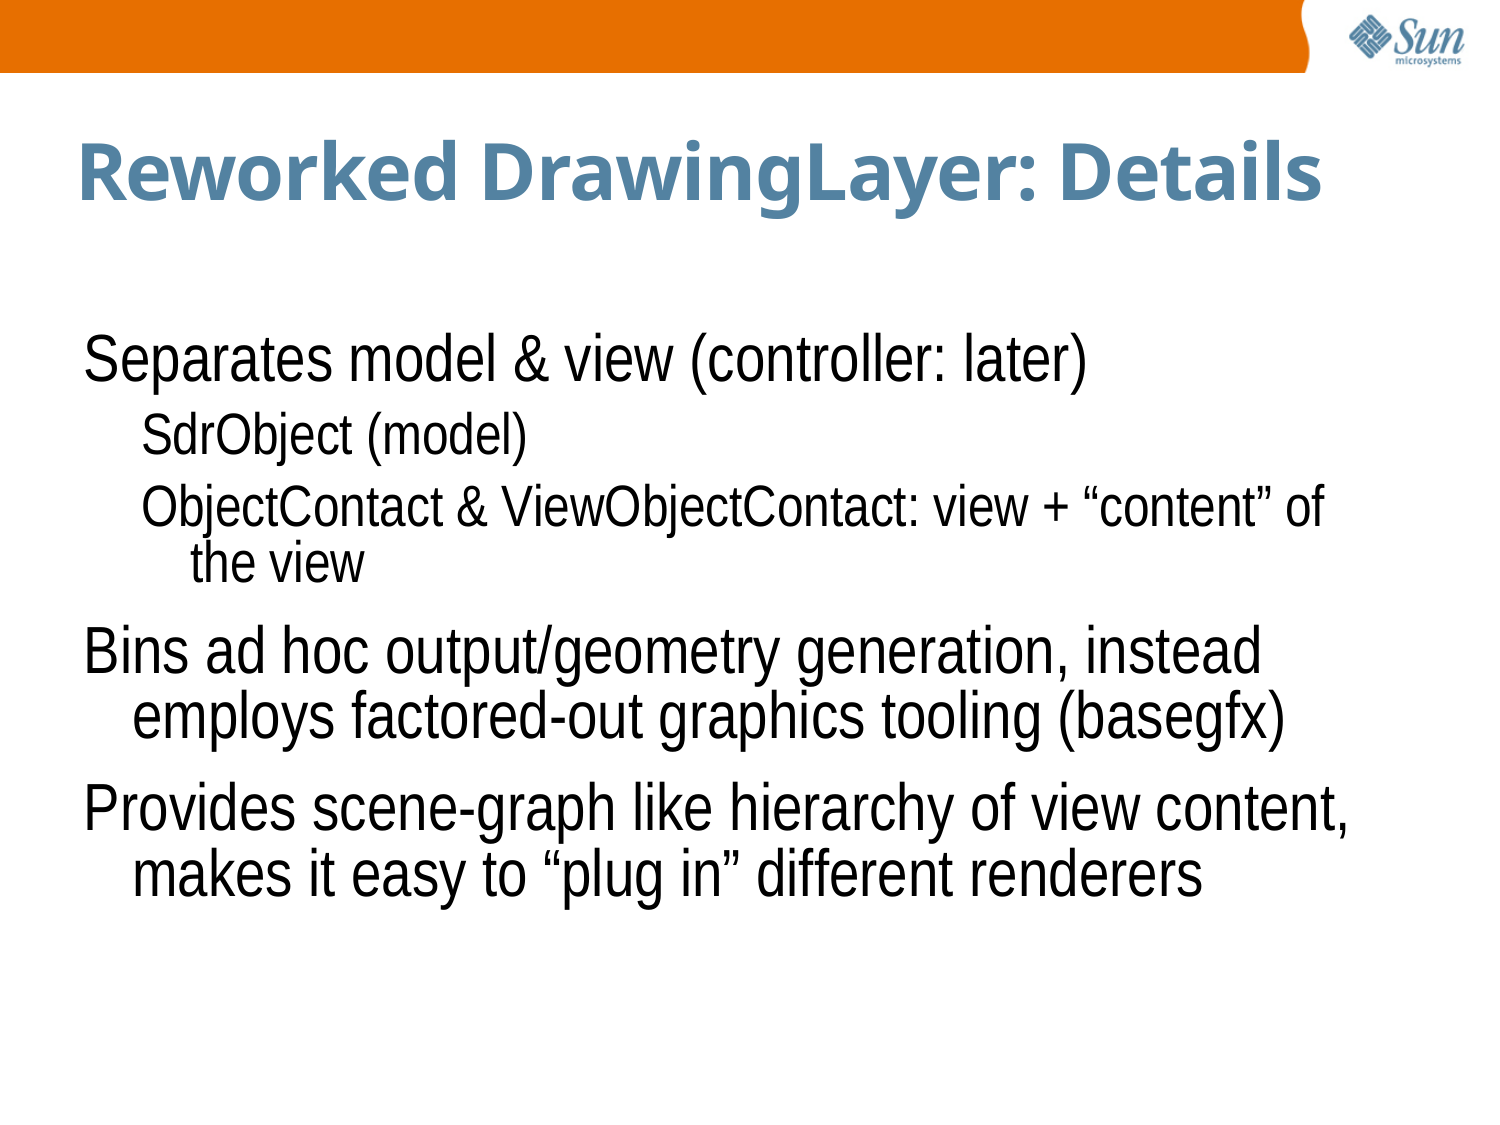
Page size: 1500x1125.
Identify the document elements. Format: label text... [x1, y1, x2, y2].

list Separates model & view (controller: later) SdrObject (model) ObjectContact & ViewObjectContact: view + “content” of the view Bins ad hoc output/geometry generation, instead employs factored-out graphics tooling (basegfx) Provides scene-graph like hierarchy of view content, makes it easy to “plug in” different renderers [64, 328, 1401, 1028]
picture [0, 0, 1500, 73]
title Reworked DrawingLayer: Details [75, 123, 1437, 232]
